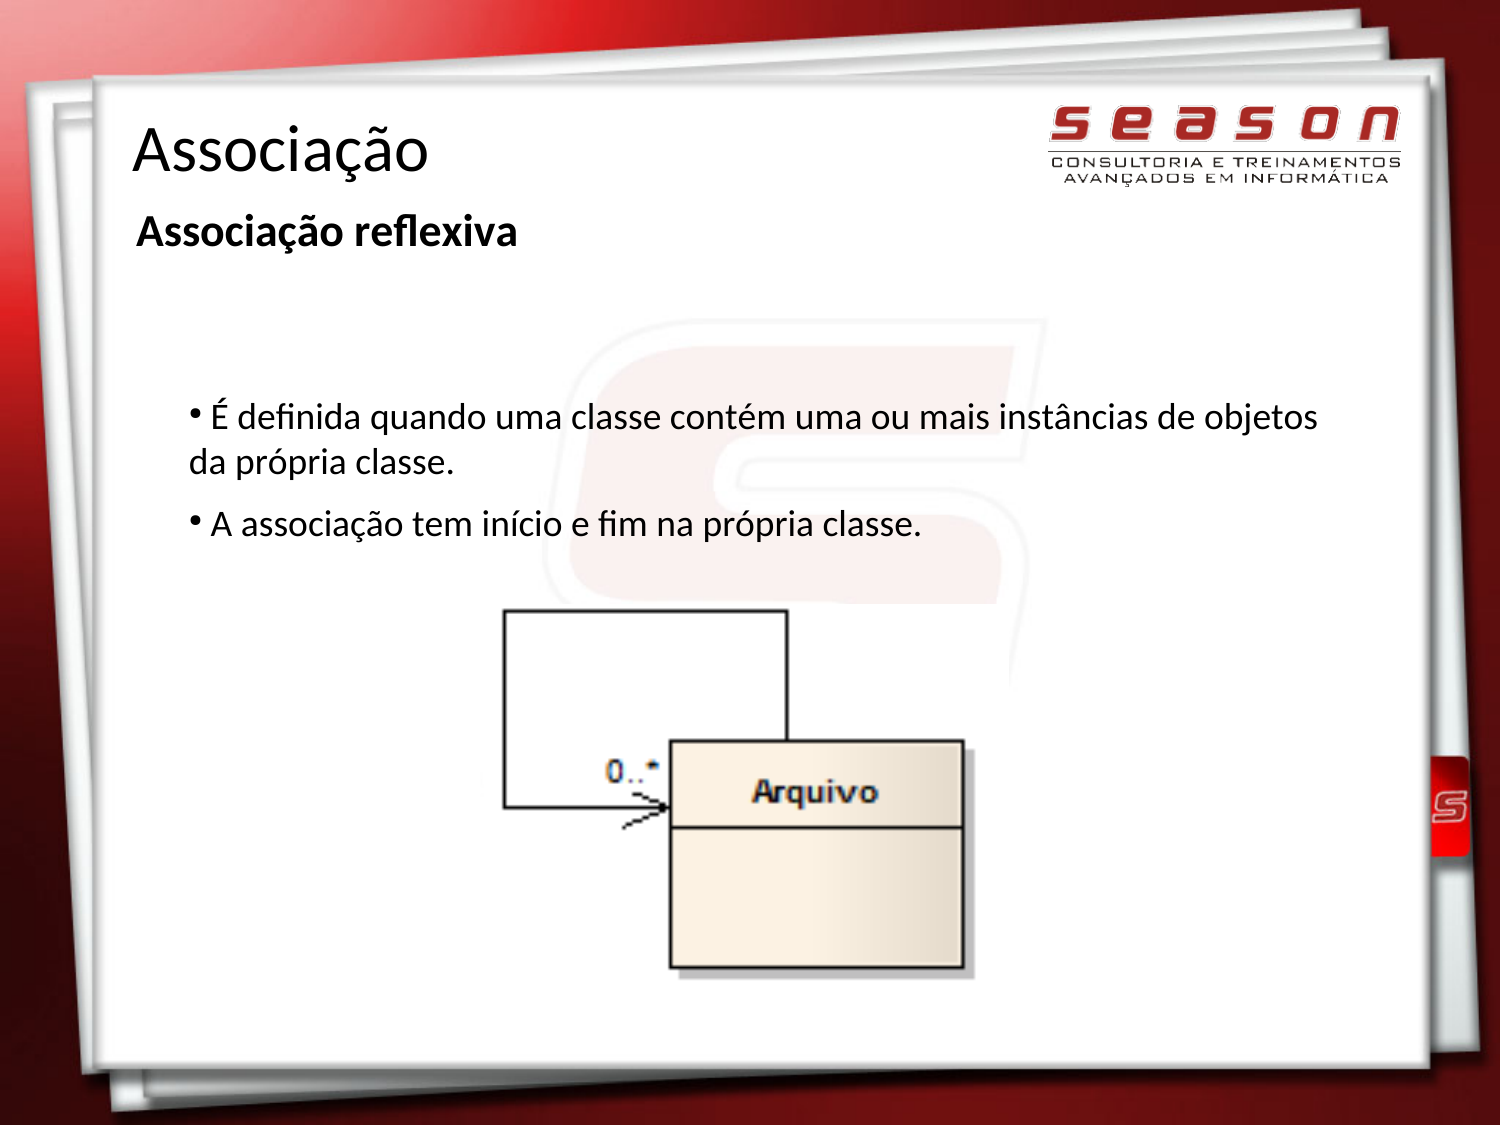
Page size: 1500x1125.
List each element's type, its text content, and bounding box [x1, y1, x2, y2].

title Associação [118, 33, 1394, 257]
picture [0, 0, 1500, 1125]
text_box Associação reflexiva [119, 200, 1240, 256]
text_box É definida quando uma classe contém uma ou mais instâncias de objetos da própria classe. A associação tem início e fim na própria classe. [188, 357, 1359, 579]
